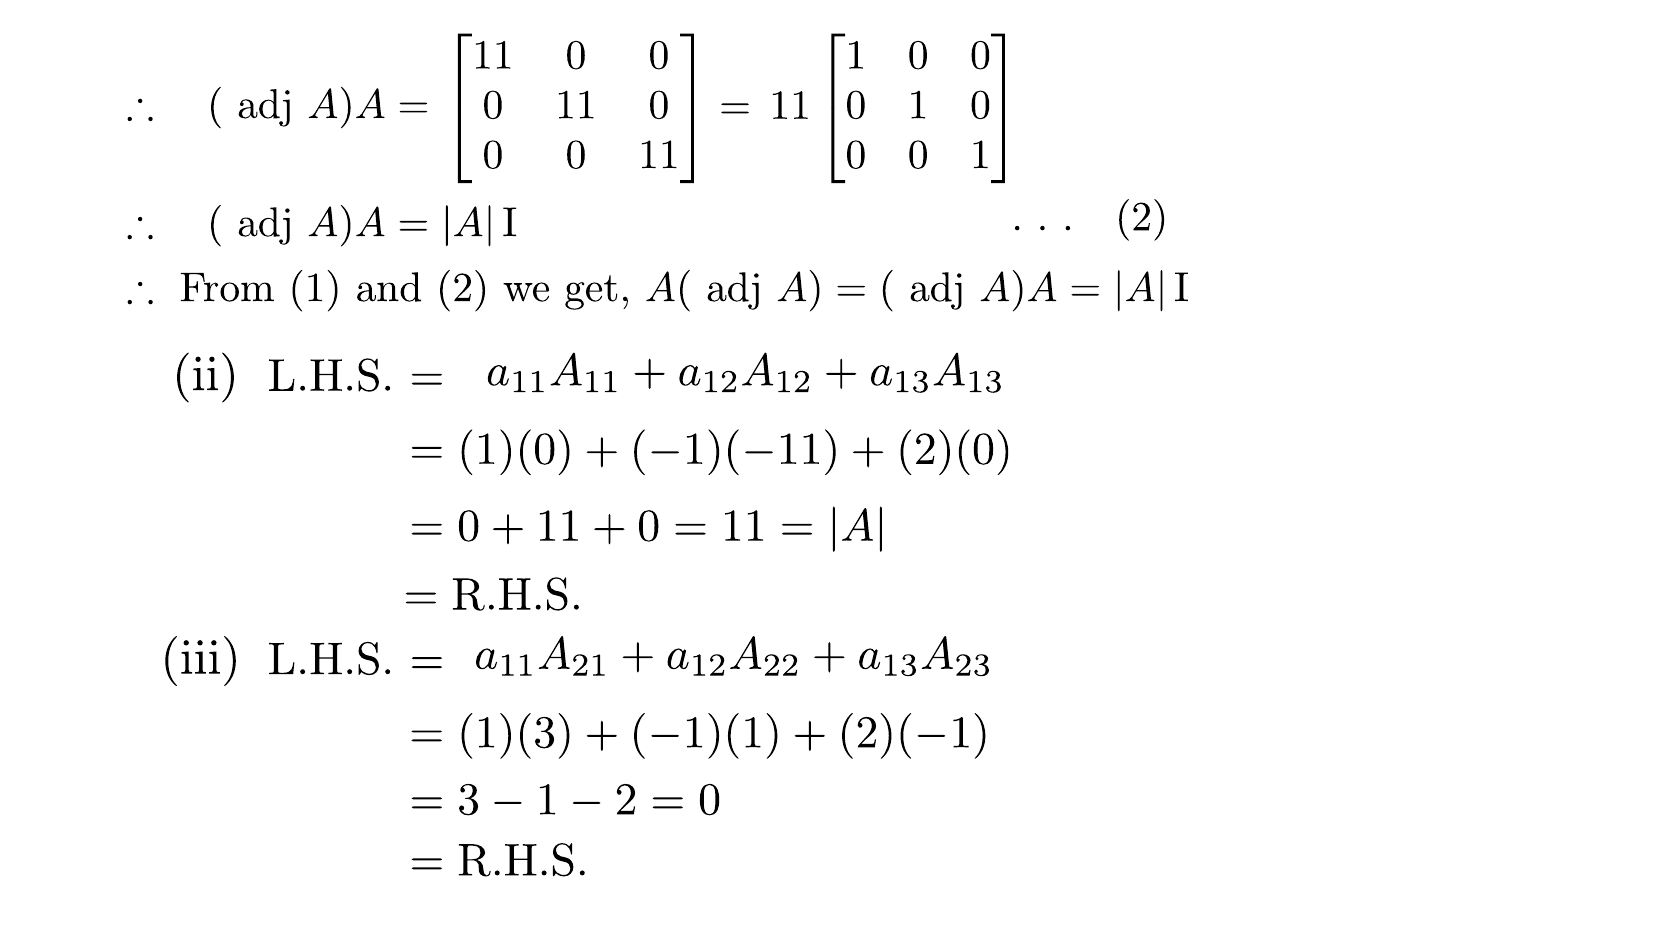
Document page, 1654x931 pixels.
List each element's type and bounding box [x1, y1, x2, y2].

text_box [411, 429, 1009, 476]
text_box [411, 843, 585, 877]
text_box [487, 352, 1001, 393]
text_box [411, 506, 882, 553]
text_box [411, 713, 986, 759]
text_box [269, 358, 443, 392]
text_box [127, 86, 428, 129]
subtitle [47, 35, 1607, 898]
text_box [127, 269, 1188, 312]
text_box [269, 641, 443, 676]
text_box [174, 352, 234, 403]
text_box [446, 33, 749, 184]
text_box [405, 577, 579, 611]
text_box [162, 636, 236, 686]
text_box [771, 33, 1005, 184]
text_box [127, 204, 517, 247]
text_box [1013, 199, 1165, 241]
text_box [411, 783, 720, 816]
text_box [475, 635, 990, 677]
